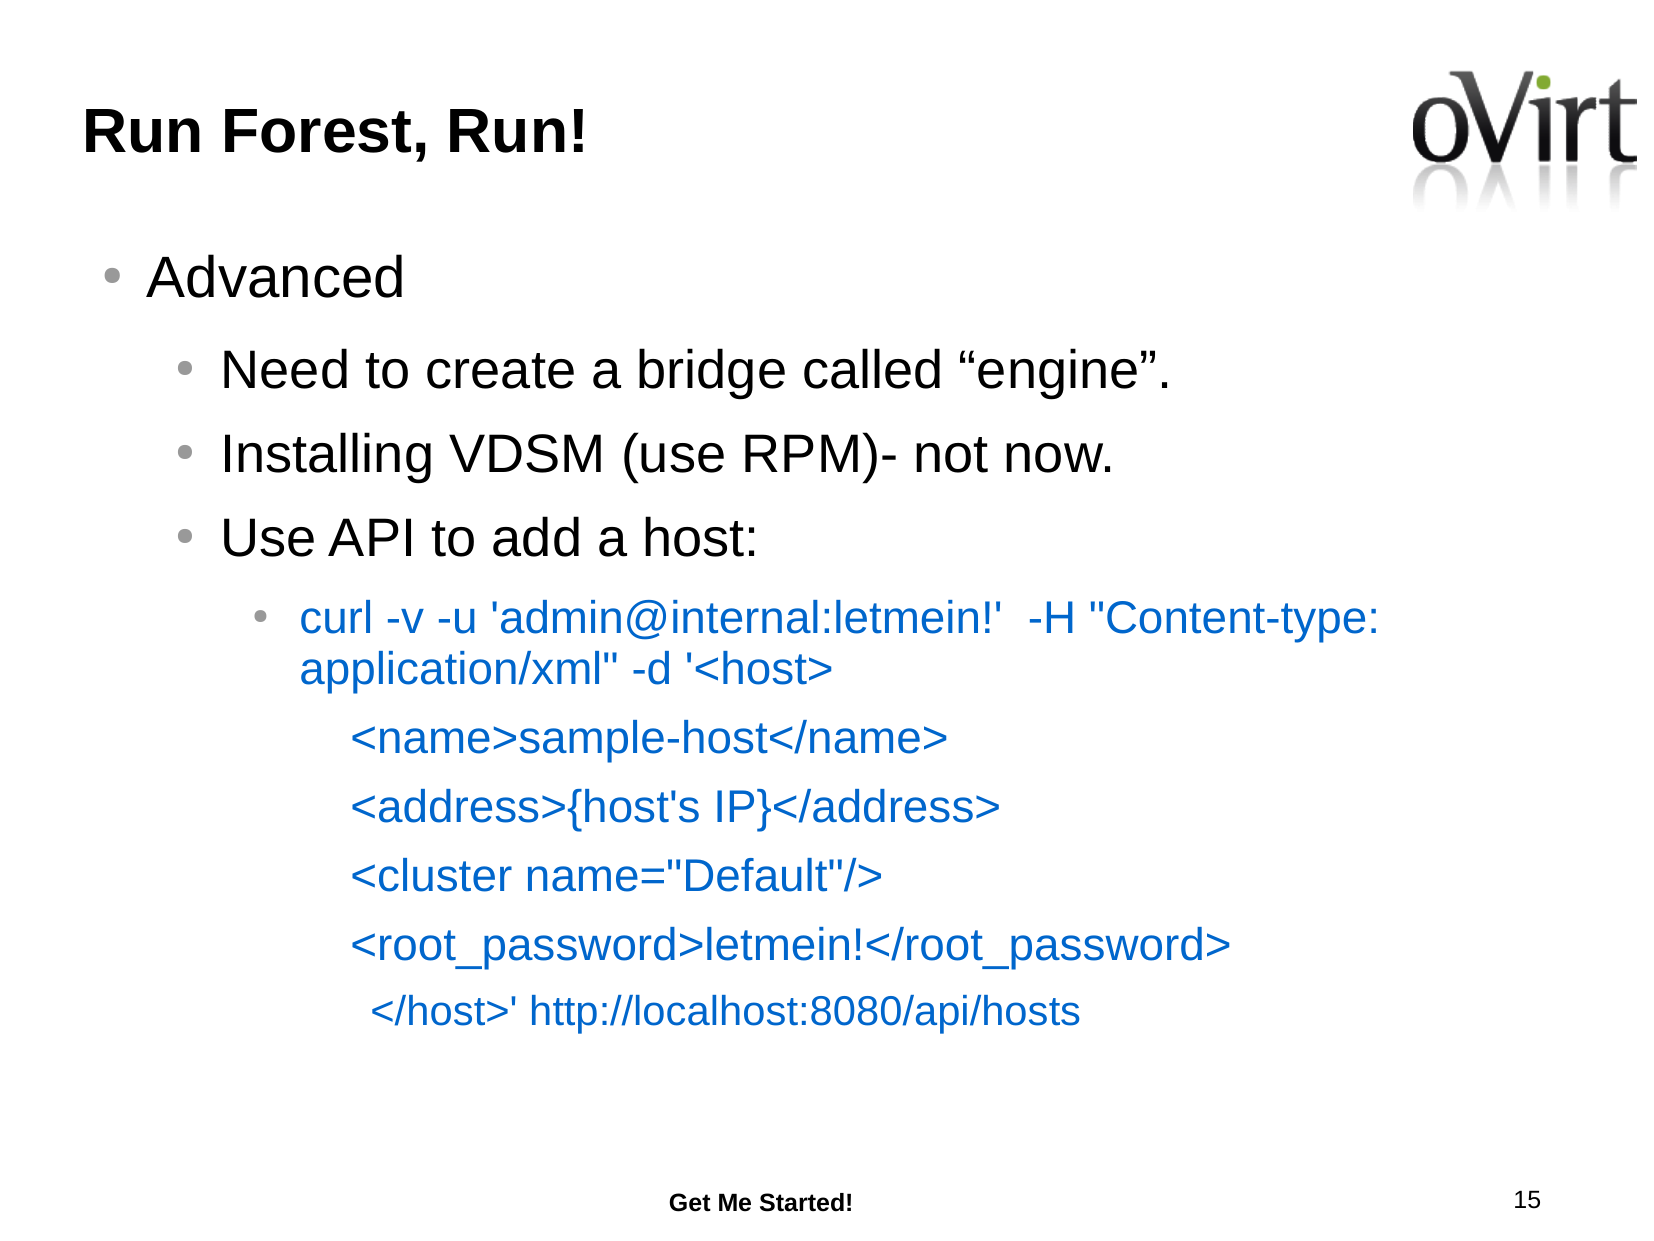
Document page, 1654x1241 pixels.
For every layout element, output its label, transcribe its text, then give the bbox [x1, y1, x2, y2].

list Advanced Need to create a bridge called “engine”. Installing VDSM (use RPM)- not now. Use API to add a host: curl -v -u 'admin@internal:letmein!' -H "Content-type: application/xml" -d '<host> <name>sample-host</name> <address>{host's IP}</address> <cluster name="Default"/> <root_password>letmein!</root_password> </host>' http://localhost:8080/api/hosts [86, 244, 1576, 1039]
title Run Forest, Run! [82, 37, 1303, 226]
picture [1413, 63, 1637, 212]
